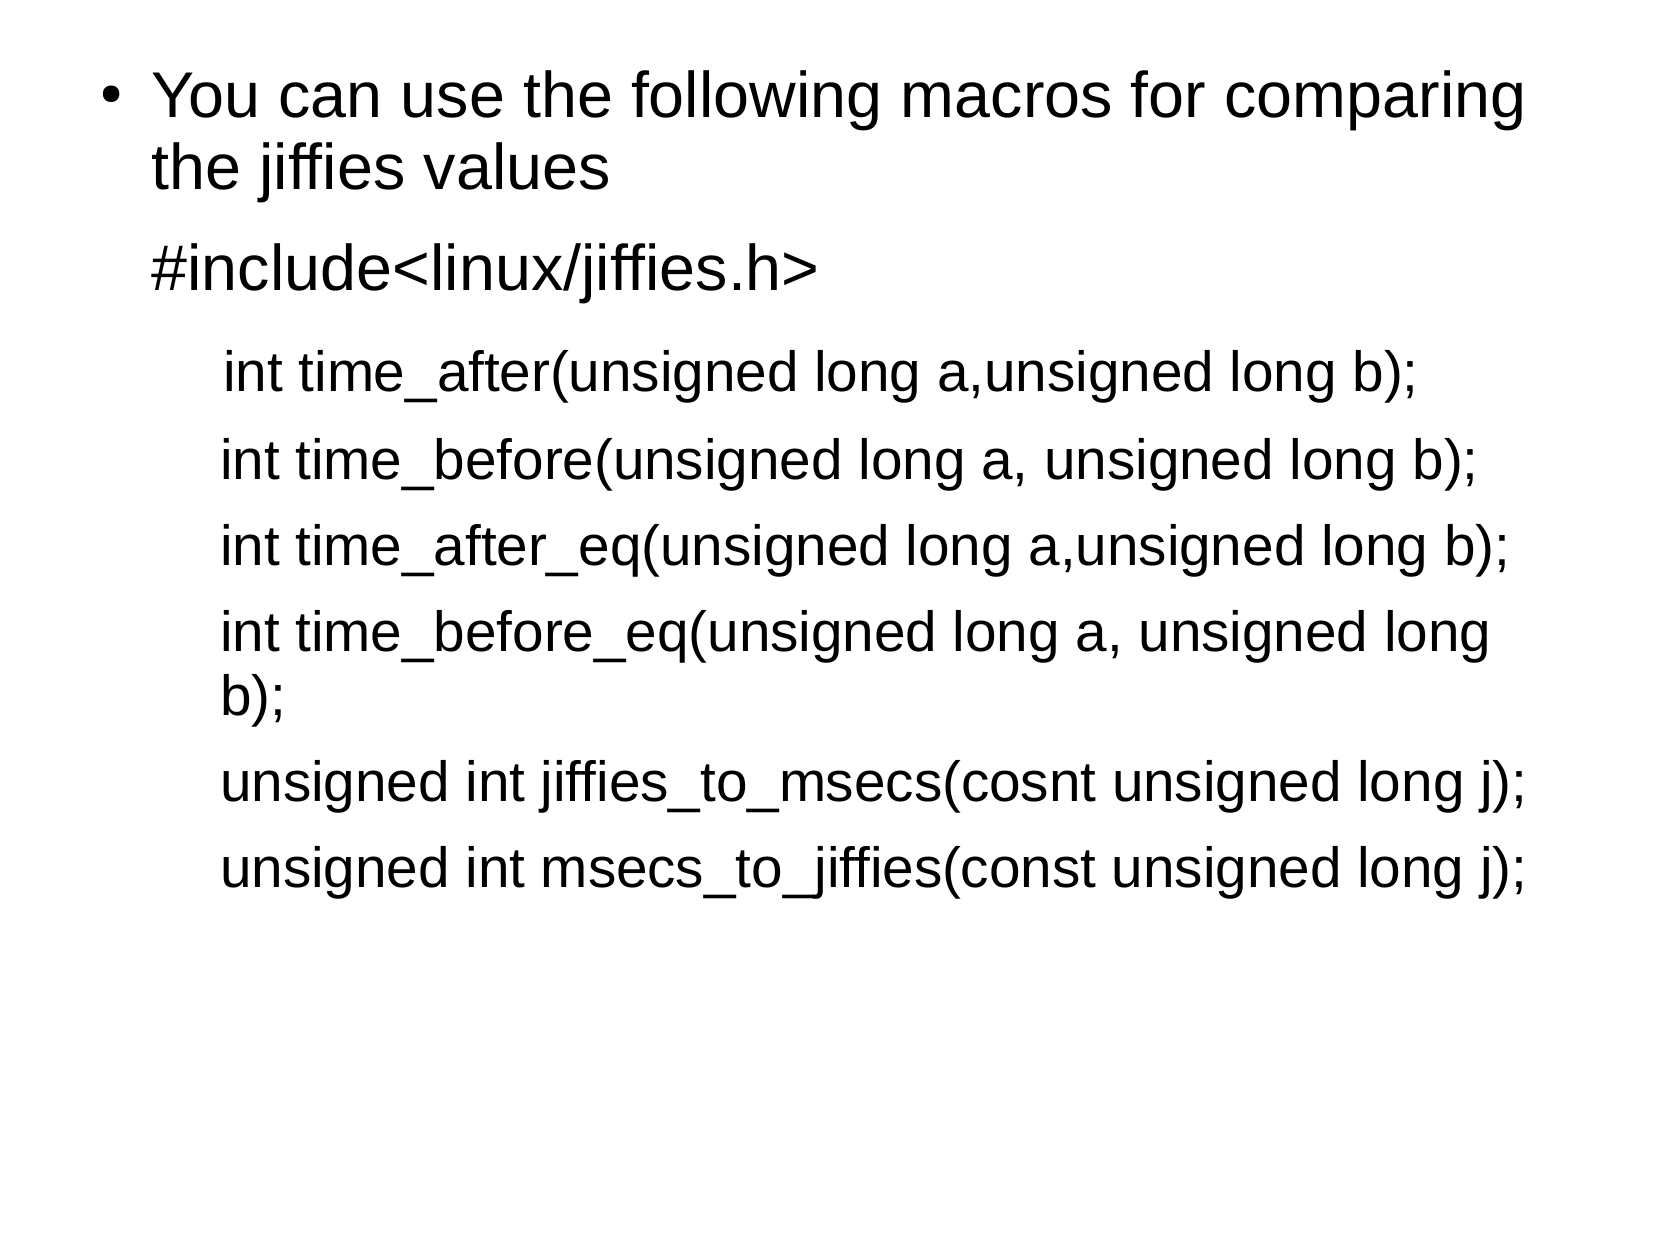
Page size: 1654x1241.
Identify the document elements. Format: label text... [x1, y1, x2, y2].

list You can use the following macros for comparing the jiffies values #include<linux/jiffies.h> int time_after(unsigned long a,unsigned long b); int time_before(unsigned long a, unsigned long b); int time_after_eq(unsigned long a,unsigned long b); int time_before_eq(unsigned long a, unsigned long b); unsigned int jiffies_to_msecs(cosnt unsigned long j); unsigned int msecs_to_jiffies(const unsigned long j); [82, 59, 1571, 1010]
